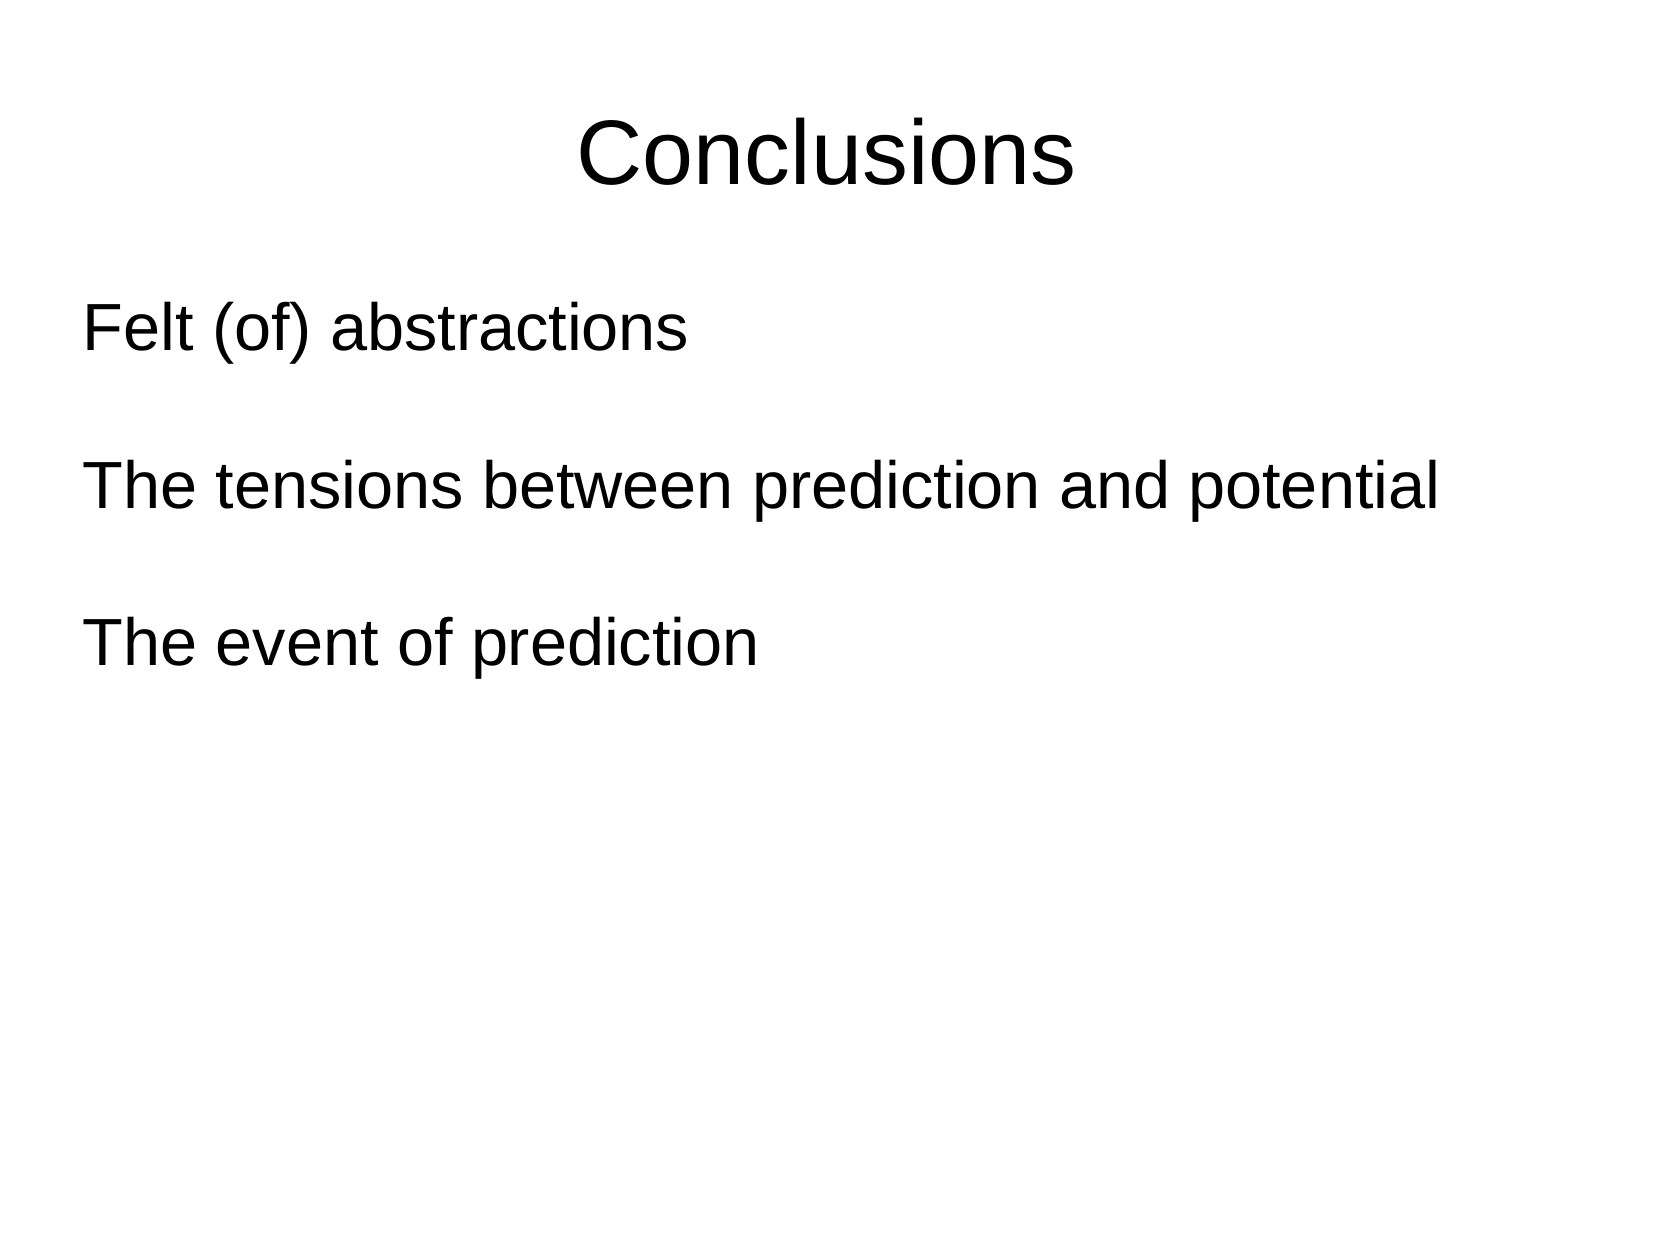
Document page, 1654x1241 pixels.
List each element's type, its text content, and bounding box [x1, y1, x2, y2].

title Conclusions [82, 49, 1571, 257]
subtitle Felt (of) abstractions The tensions between prediction and potential The event of prediction [82, 290, 1571, 1153]
